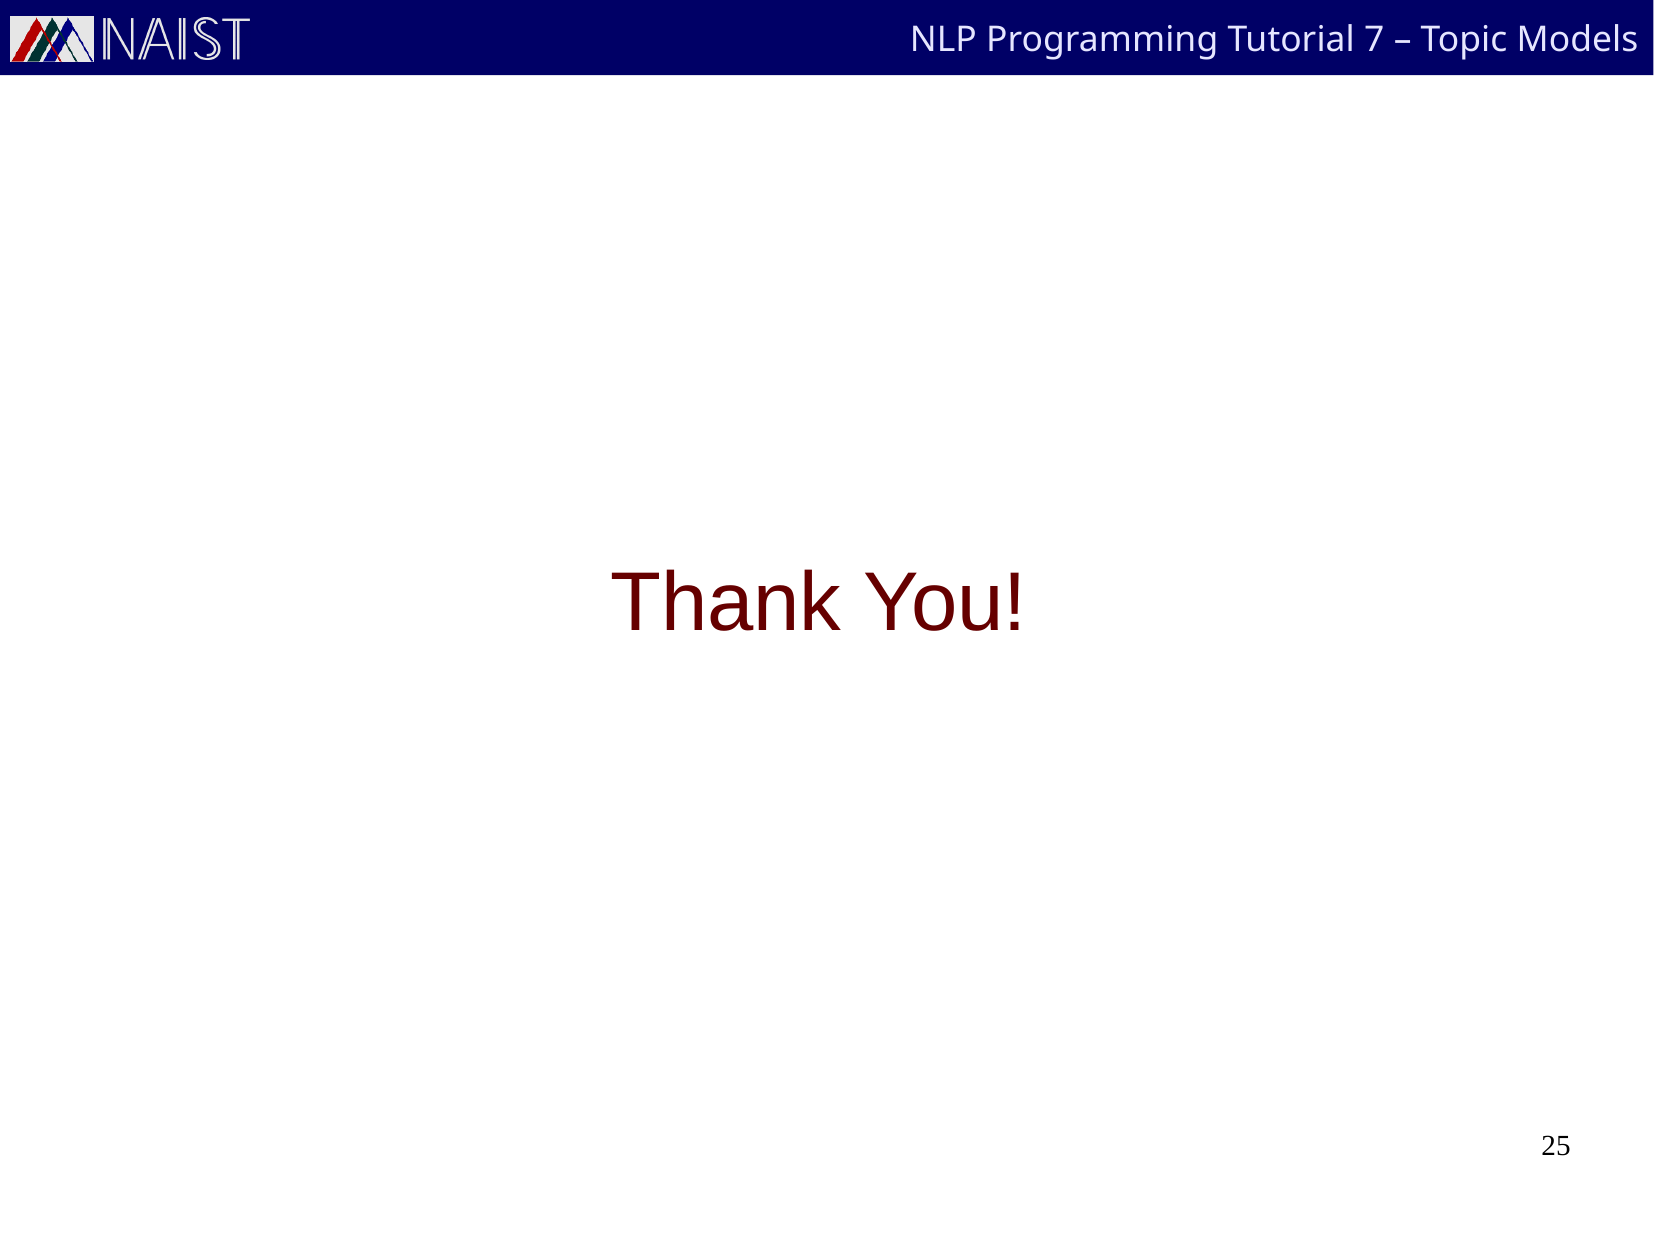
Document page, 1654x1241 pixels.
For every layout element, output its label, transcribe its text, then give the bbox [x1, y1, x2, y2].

picture [102, 17, 251, 60]
title Thank You! [75, 506, 1564, 698]
picture [10, 16, 94, 62]
